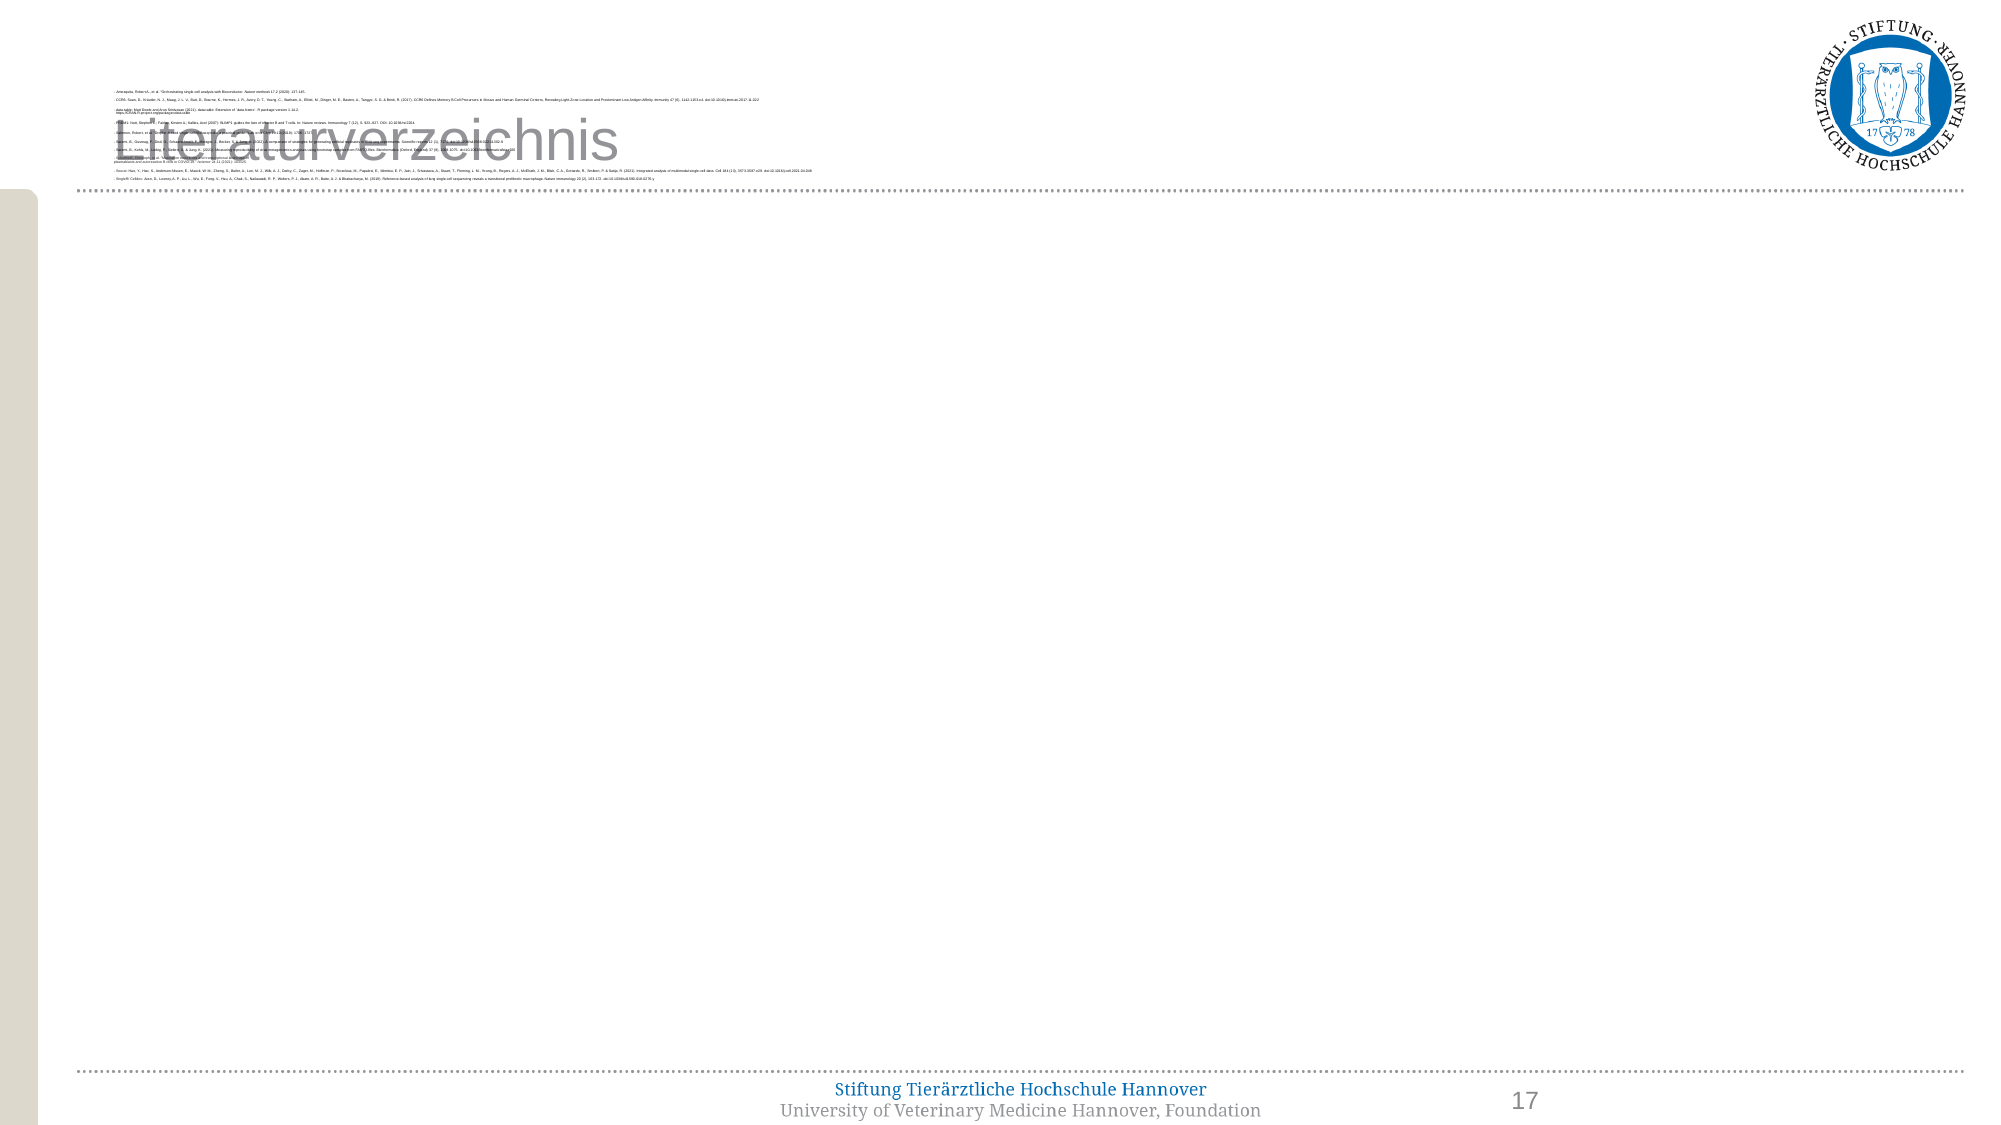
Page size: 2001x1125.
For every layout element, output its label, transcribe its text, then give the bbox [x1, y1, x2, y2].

slide_number 17 [1496, 1069, 1963, 1125]
list - Amezquita, Robert A., et al. "Orchestrating single-cell analysis with Bioconductor. Nature methods 17.2 (2020): 137-145. - CCR6: Suan, D., Kräutler, N. J., Maag, J. L. V., Butt, D., Bourne, K., Hermes, J. R., Avery, D. T., Young, C., Statham, A., Elliott, M., Dinger, M. E., Basten, A., Tangye, S. G. & Brink, R. (2017). CCR6 Defines Memory B Cell Precursors in Mouse and Human Germinal Centers, Revealing Light-Zone Location and Predominant Low Antigen Affinity. Immunity 47 (6), 1142-1153.e4. doi:10.1016/j.immuni.2017.11.022 - data.table: Matt Dowle and Arun Srinivasan (2021). data.table: Extension of `data.frame`. R package version 1.14.2. https://CRAN.R-project.org/package=data.table - PRDM1: Nutt, Stephen L.; Fairfax, Kirsten A.; Kallies, Axel (2007): BLIMP1 guides the fate of effector B and T cells. In: Nature reviews. Immunology 7 (12), S. 923–927. DOI: 10.1038/nri2204. - Salomon, Robert, et al. "Droplet -based single cell RNAseq tools: a practical guide." Lab on a Chip 19.10 (2019): 1706 -1727. - Saremi, B., Gusmag, F., Distl, O., Schaarschmidt, F., Metzger, J., Becker, S. & Jung, K. (2022). A comparison of strategies for generating artificial replicates in RNA-seq experiments. Scientific reports 12 (1), 7170. doi:10.1038/s41598-022-11302-9 - Saremi, B., Kohls, M., Liebig, P., Siebert, U. & Jung, K. (2021). Measuring reproducibility of virus metagenomics analyses using bootstrap samples from FASTQ-files. Bioinformatics (Oxford, England) 37 (8), 1068-1075. doi:10.1093/bioinformatics/btaa926 - Schultheiß, Christoph, et al. "Maturation trajectories and transcriptional landscape of plasmablasts and autoreactive B cells in COVID-19." Iscience 24.11 (2021): 103325. - Seurat: Hao, Y., Hao, S., Andersen-Nissen, E., Mauck, W. M., Zheng, S., Butler, A., Lee, M. J., Wilk, A. J., Darby, C., Zager, M., Hoffman, P., Stoeckius, M., Papalexi, E., Mimitou, E. P., Jain, J., Srivastava, A., Stuart, T., Fleming, L. M., Yeung, B., Rogers, A. J., McElrath, J. M., Blish, C. A., Gottardo, R., Smibert, P. & Satija, R. (2021). Integrated analysis of multimodal single-cell data. Cell 184 (13), 3573-3587.e29. doi:10.1016/j.cell.2021.04.048 - SingleR/ Celldex: Aran, D., Looney, A. P., Liu, L., Wu, E., Fong, V., Hsu, A., Chak, S., Naikawadi, R. P., Wolters, P. J., Abate, A. R., Butte, A. J. & Bhattacharya, M. (2019). Reference-based analysis of lung single-cell sequencing reveals a transitional profibrotic macrophage. Nature immunology 20 (2), 163-172. doi:10.1038/s41590-018-0276-y [114, 211, 1945, 1100]
list Literaturverzeichnis [114, 90, 1709, 185]
